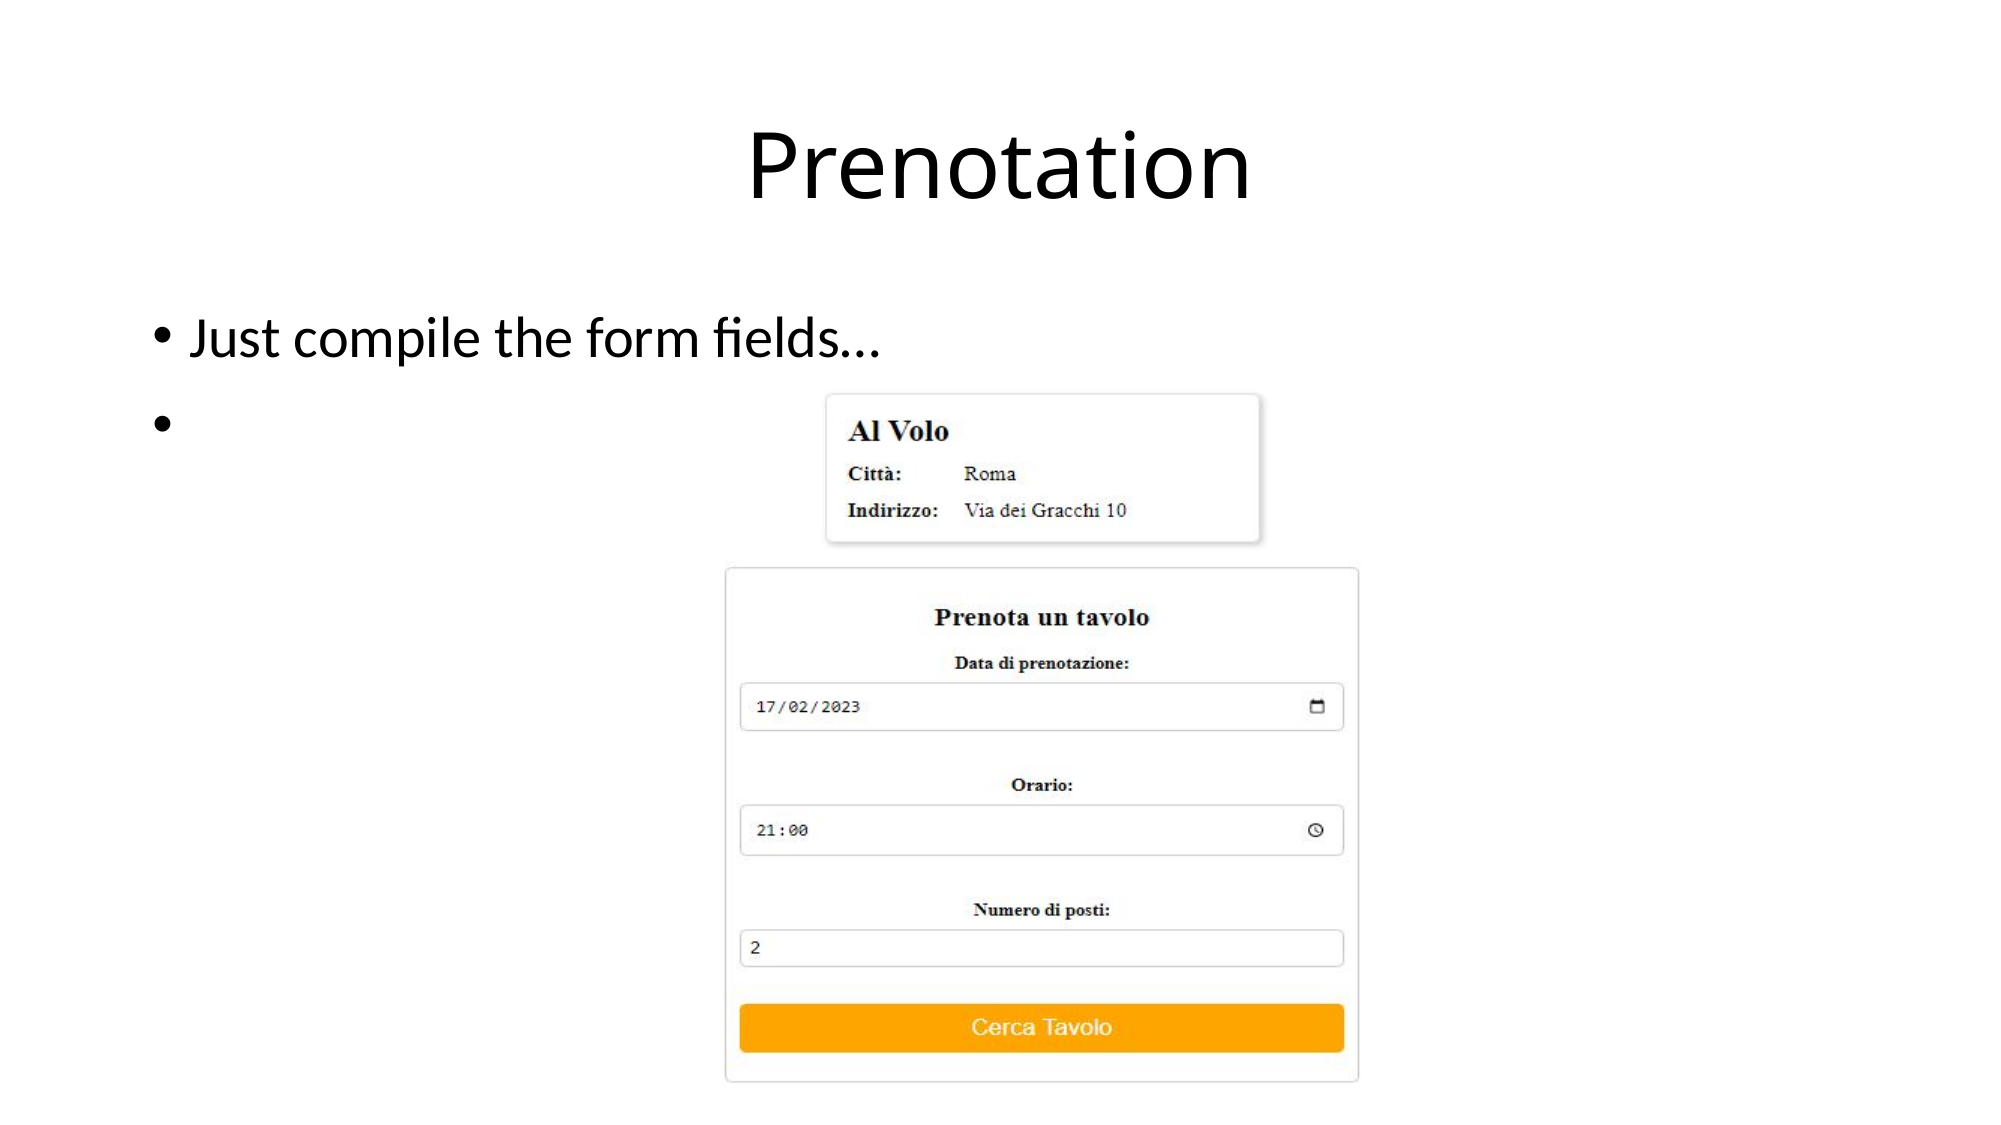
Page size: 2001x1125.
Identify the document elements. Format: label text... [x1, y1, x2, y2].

picture [365, 377, 1685, 1084]
list Just compile the form fields… [137, 299, 1863, 1014]
title Prenotation [137, 59, 1863, 278]
